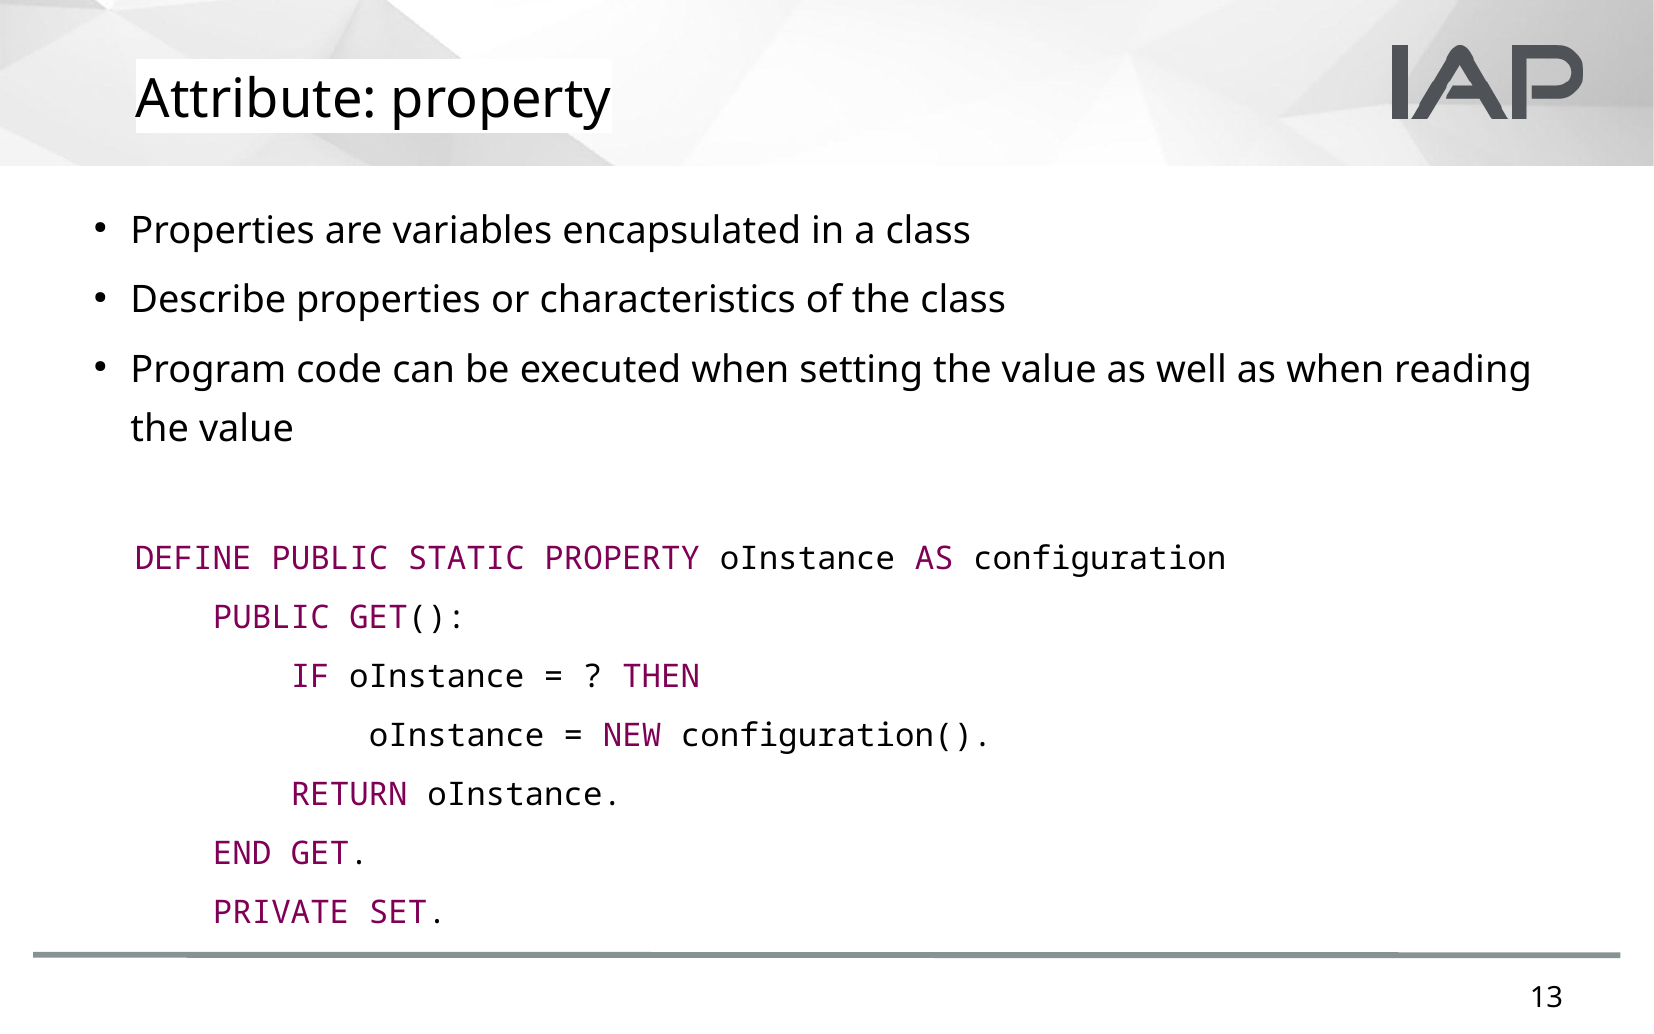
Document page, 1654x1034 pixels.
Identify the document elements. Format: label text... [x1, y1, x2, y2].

list DEFINE PUBLIC STATIC PROPERTY oInstance AS configuration PUBLIC GET(): IF oInstance = ? THEN oInstance = NEW configuration(). RETURN oInstance. END GET. PRIVATE SET. [134, 527, 1588, 934]
title Attribute: property [135, 41, 1264, 152]
picture [0, 0, 1654, 166]
list Properties are variables encapsulated in a class Describe properties or characteristics of the class Program code can be executed when setting the value as well as when reading the value [76, 194, 1589, 455]
